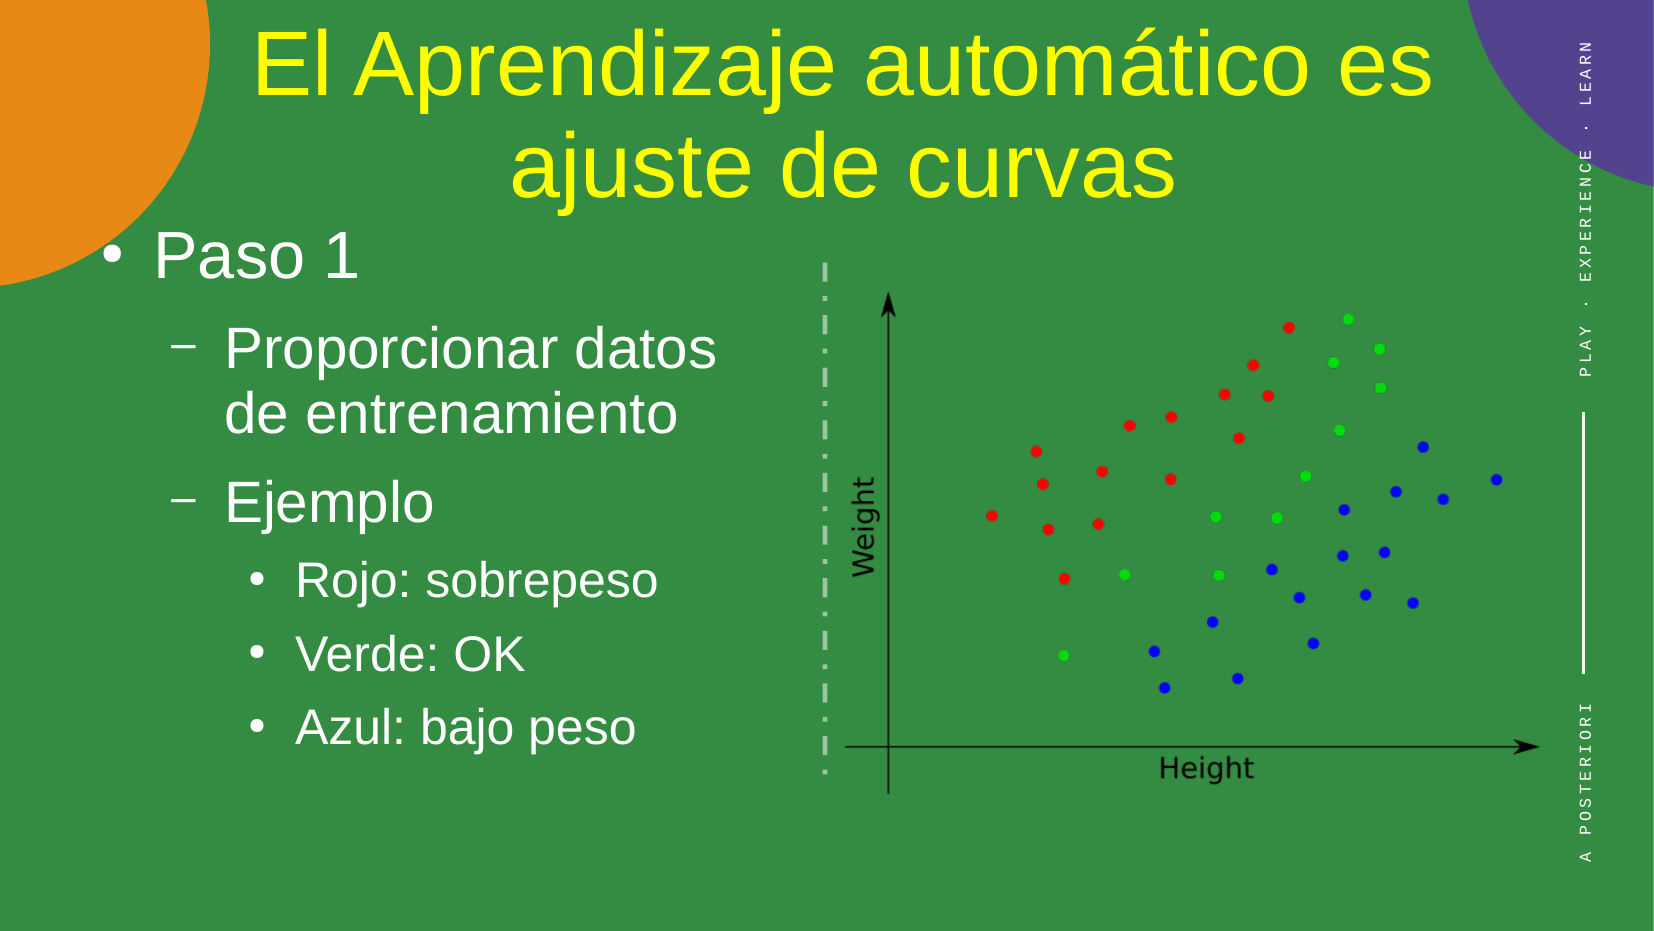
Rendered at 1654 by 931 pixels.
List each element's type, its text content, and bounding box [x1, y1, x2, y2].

picture [842, 269, 1555, 804]
list Paso 1 Proporcionar datos de entrenamiento Ejemplo Rojo: sobrepeso Verde: OK Azul: bajo peso [82, 217, 788, 758]
title El Aprendizaje automático es ajuste de curvas [187, 12, 1501, 218]
